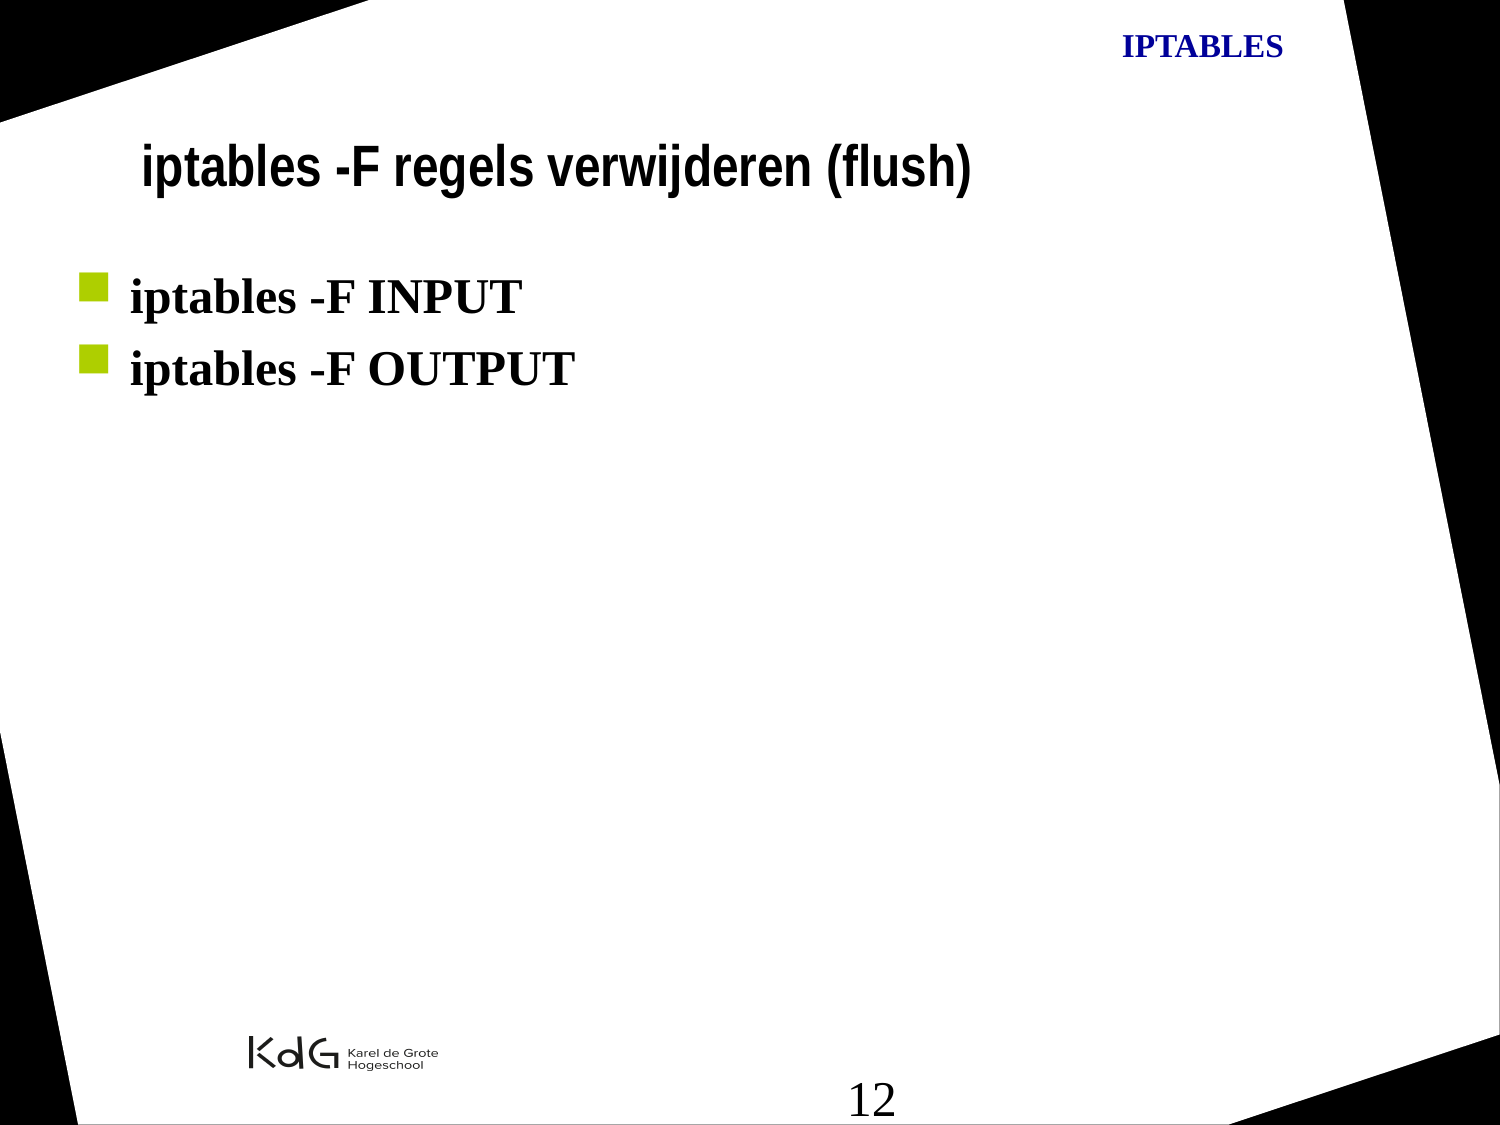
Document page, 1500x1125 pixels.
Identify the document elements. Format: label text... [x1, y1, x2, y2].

picture [249, 1036, 438, 1071]
text_box iptables -F INPUT iptables -F OUTPUT [75, 263, 1425, 1006]
text_box iptables -F regels verwijderen (flush) [141, 72, 1447, 253]
